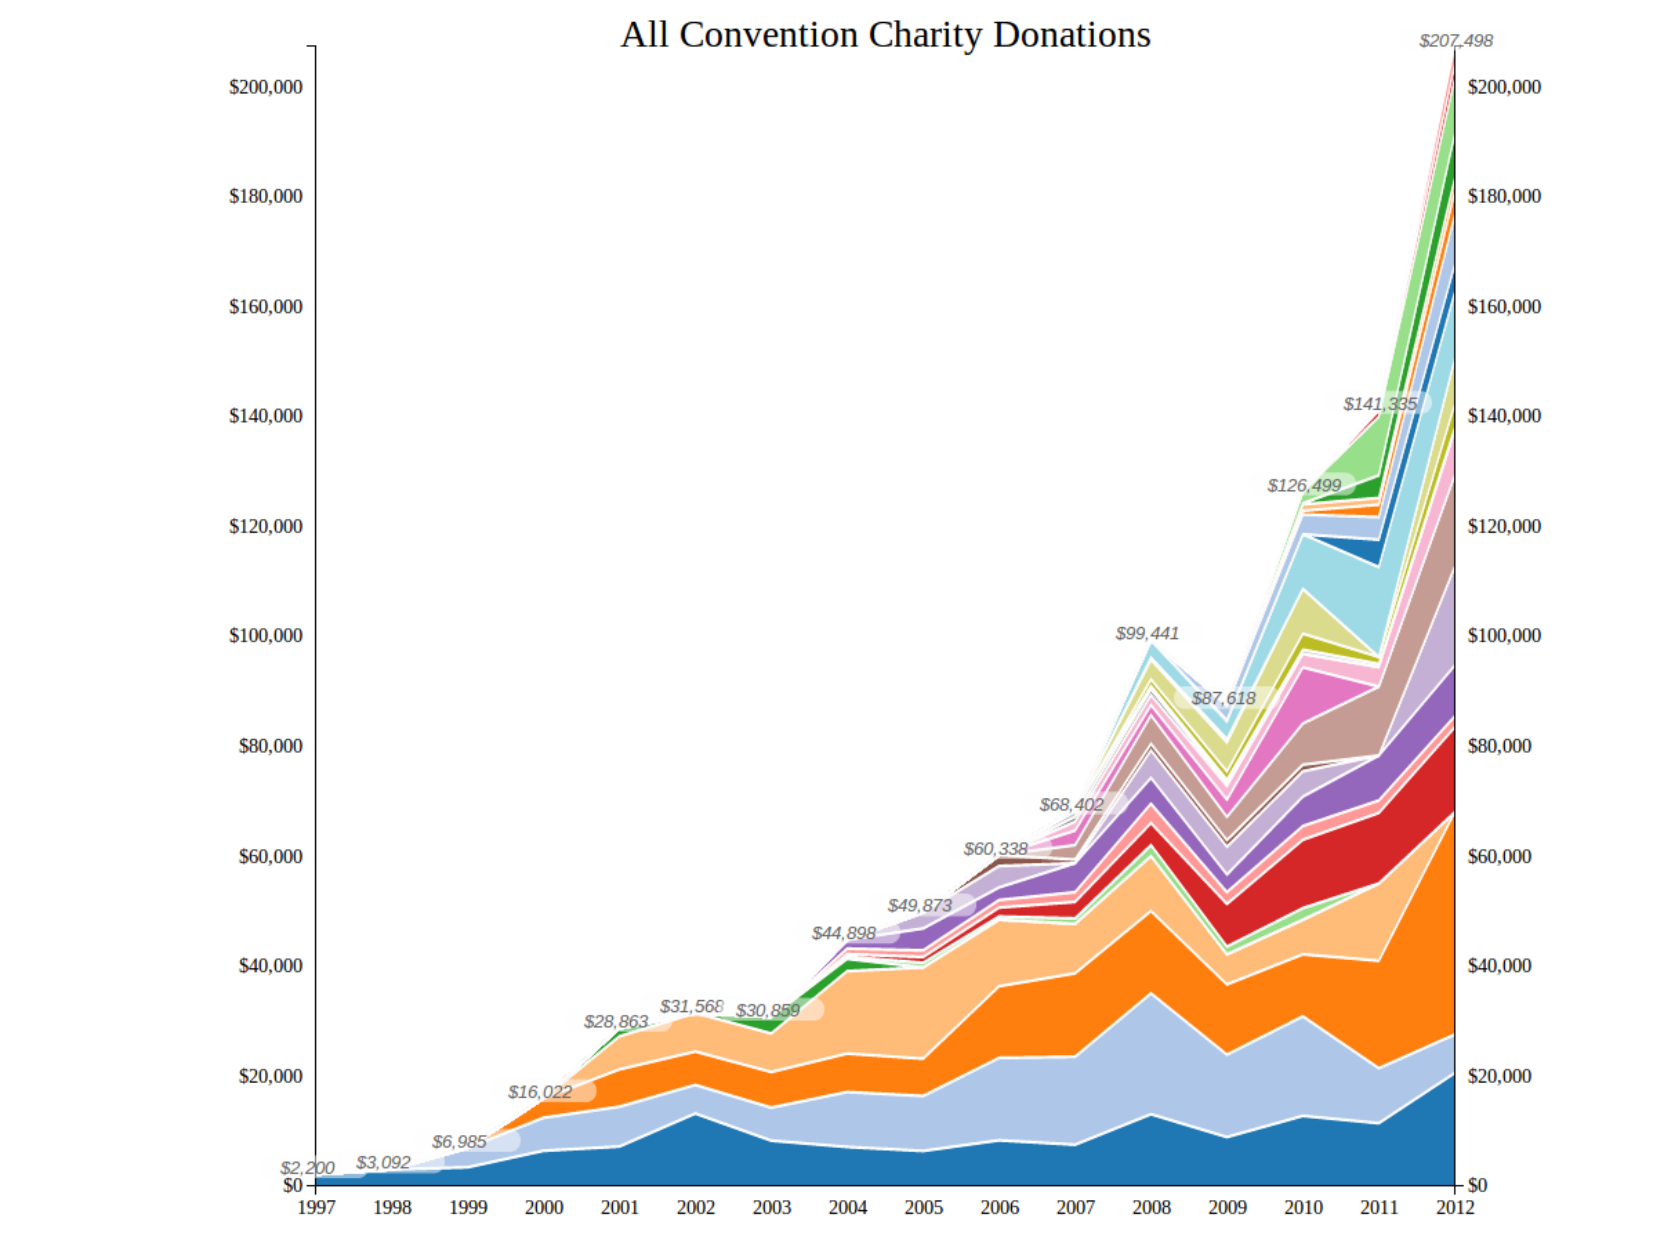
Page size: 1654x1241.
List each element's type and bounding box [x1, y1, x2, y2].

picture [206, 4, 1562, 1241]
